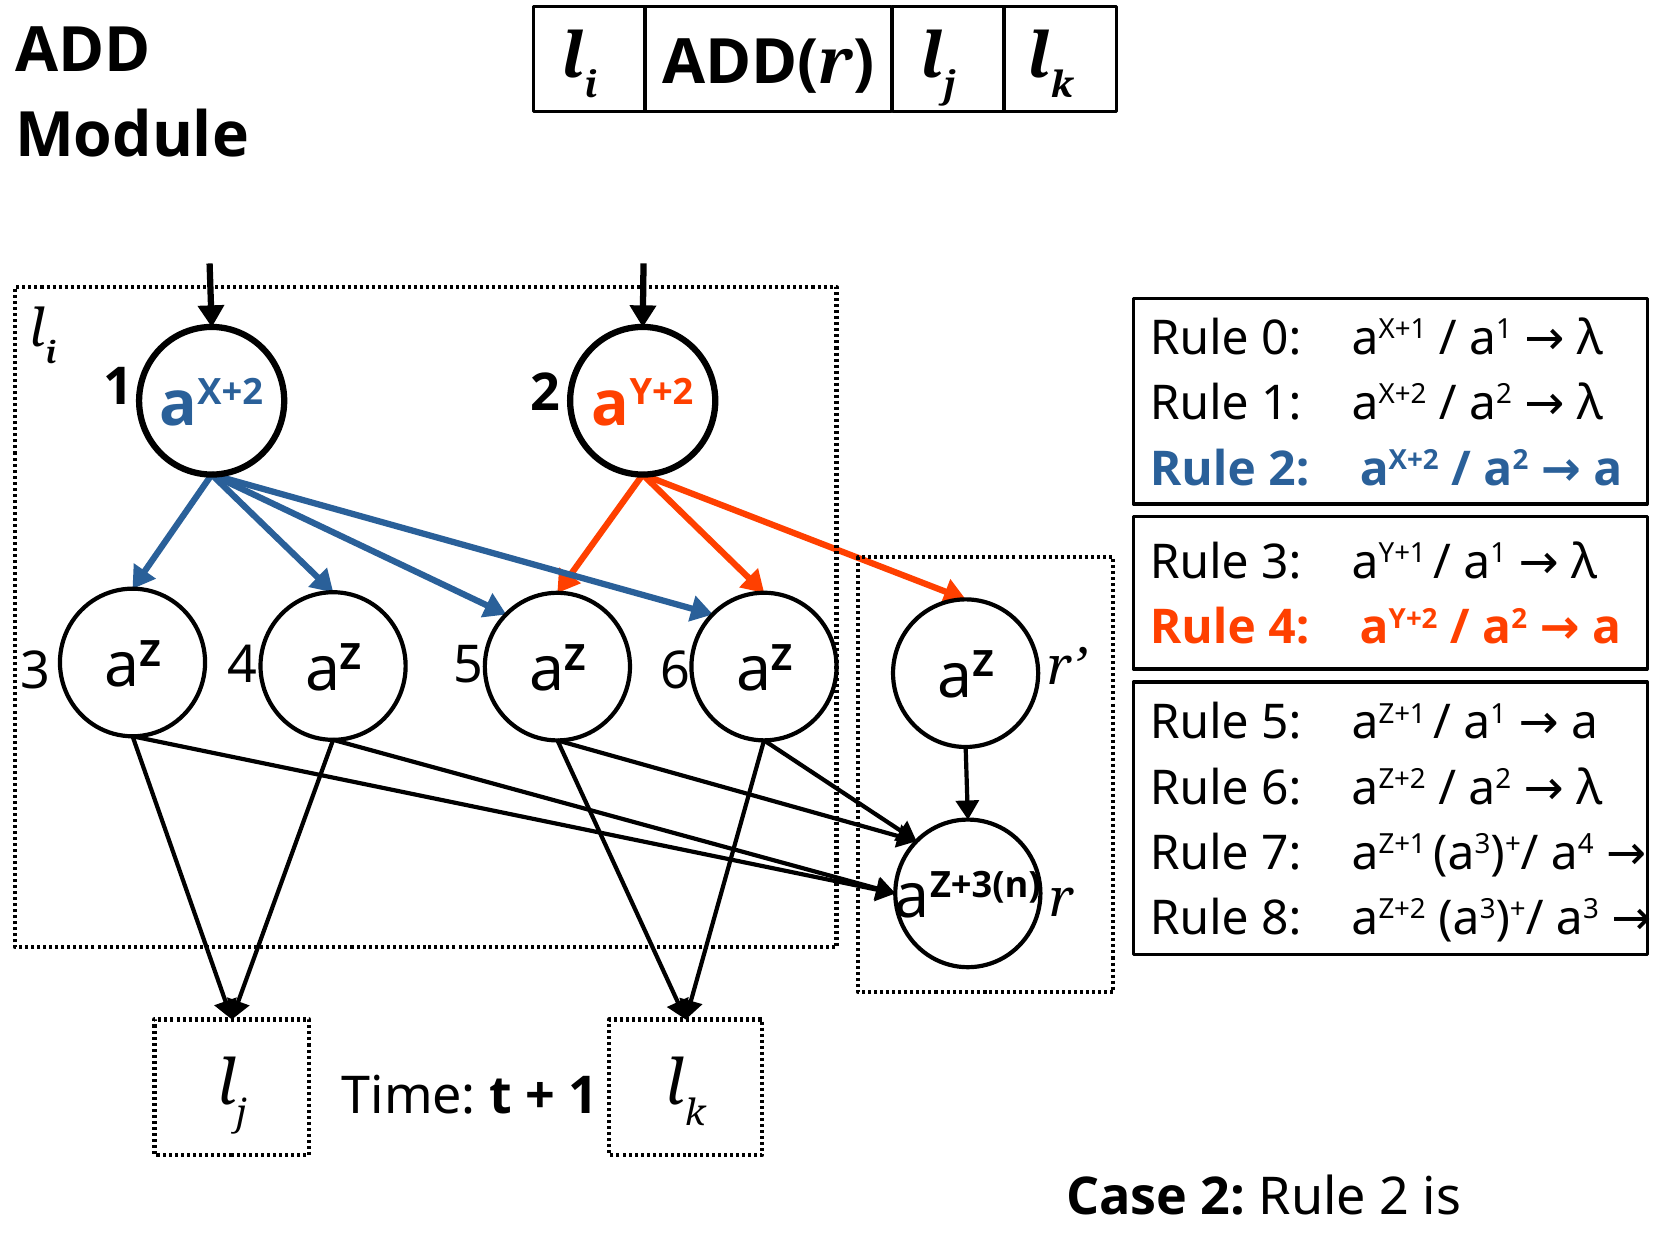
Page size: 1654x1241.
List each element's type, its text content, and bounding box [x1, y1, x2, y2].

text_box Rule 3: aY+1 / a1 → λ Rule 4: aY+2 / a2 → a [1133, 516, 1648, 669]
text_box lj [154, 1019, 310, 1156]
text_box r’ [1032, 621, 1110, 708]
text_box 2 [515, 347, 573, 446]
text_box li [15, 272, 91, 386]
text_box aZ [703, 592, 837, 741]
text_box aX+2 [139, 326, 285, 475]
text_box aZ [67, 588, 206, 737]
text_box lk [1004, 6, 1117, 112]
text_box aZ+3(n) [895, 819, 1034, 968]
text_box Rule 0: aX+1 / a1 → λ Rule 1: aX+2 / a2 → λ Rule 2: aX+2 / a2 → a [1133, 298, 1648, 504]
text_box li [533, 6, 645, 112]
text_box aZ [893, 599, 1039, 747]
text_box aY+2 [573, 326, 716, 475]
text_box aZ [273, 592, 406, 740]
text_box lj [892, 6, 1004, 112]
text_box 6 [645, 625, 703, 723]
text_box 5 [438, 619, 496, 717]
text_box lk [609, 1019, 763, 1156]
text_box ADD Module [0, 0, 346, 95]
text_box ADD(r) [645, 6, 892, 112]
text_box 4 [212, 619, 273, 717]
text_box aZ [496, 592, 631, 741]
text_box Case 2: Rule 2 is activated. [1051, 1151, 1650, 1236]
text_box aZ+3(n) [903, 901, 919, 913]
text_box Rule 5: aZ+1 / a1 → a Rule 6: aZ+2 / a2 → λ Rule 7: aZ+1 (a3)+/ a4 → λ Rule 8: aZ+2 (a3)+/ a3 → a [1133, 681, 1648, 955]
text_box Time: t + 1 [326, 1050, 586, 1134]
text_box 3 [5, 625, 67, 723]
text_box 1 [88, 341, 149, 440]
text_box r [1034, 854, 1082, 940]
